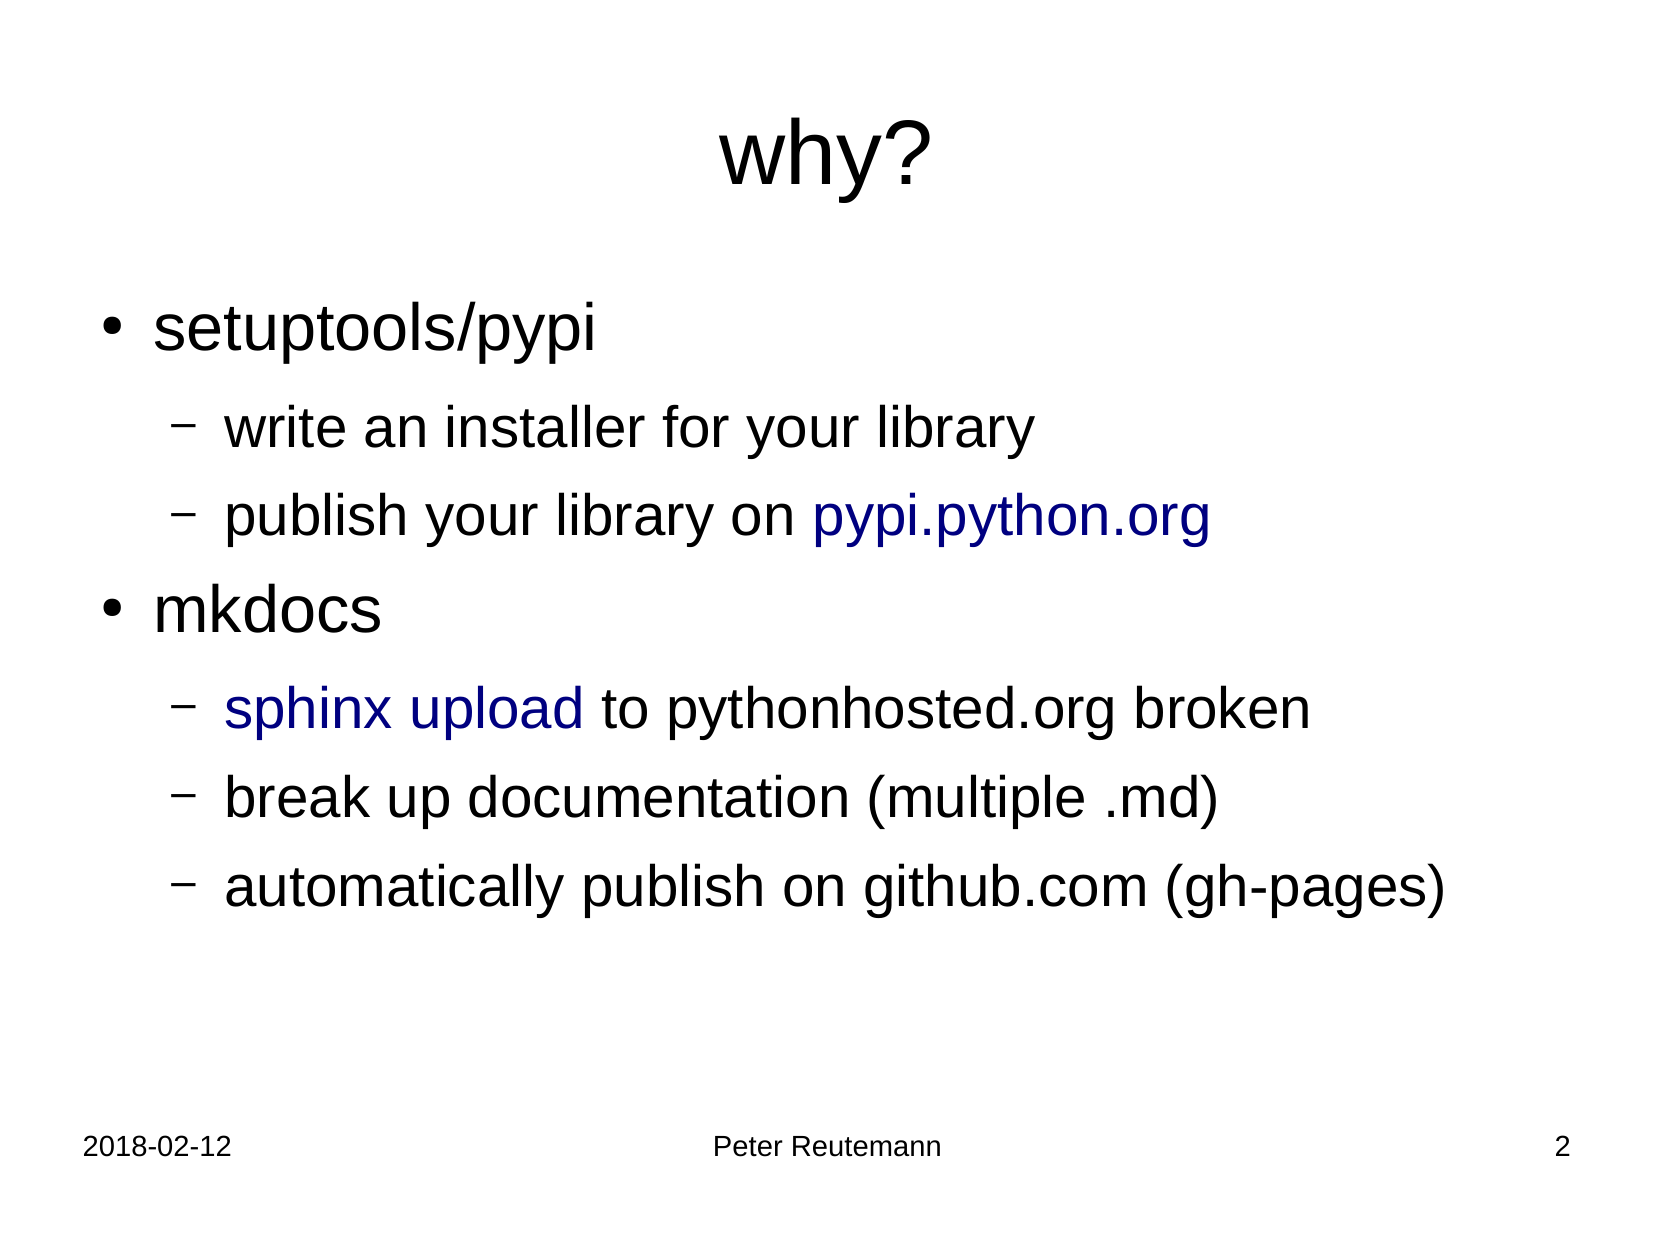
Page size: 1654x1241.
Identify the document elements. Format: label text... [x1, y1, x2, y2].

list setuptools/pypi write an installer for your library publish your library on pypi.python.org mkdocs sphinx upload to pythonhosted.org broken break up documentation (multiple .md) automatically publish on github.com (gh-pages) [82, 290, 1538, 1010]
title why? [82, 49, 1571, 257]
